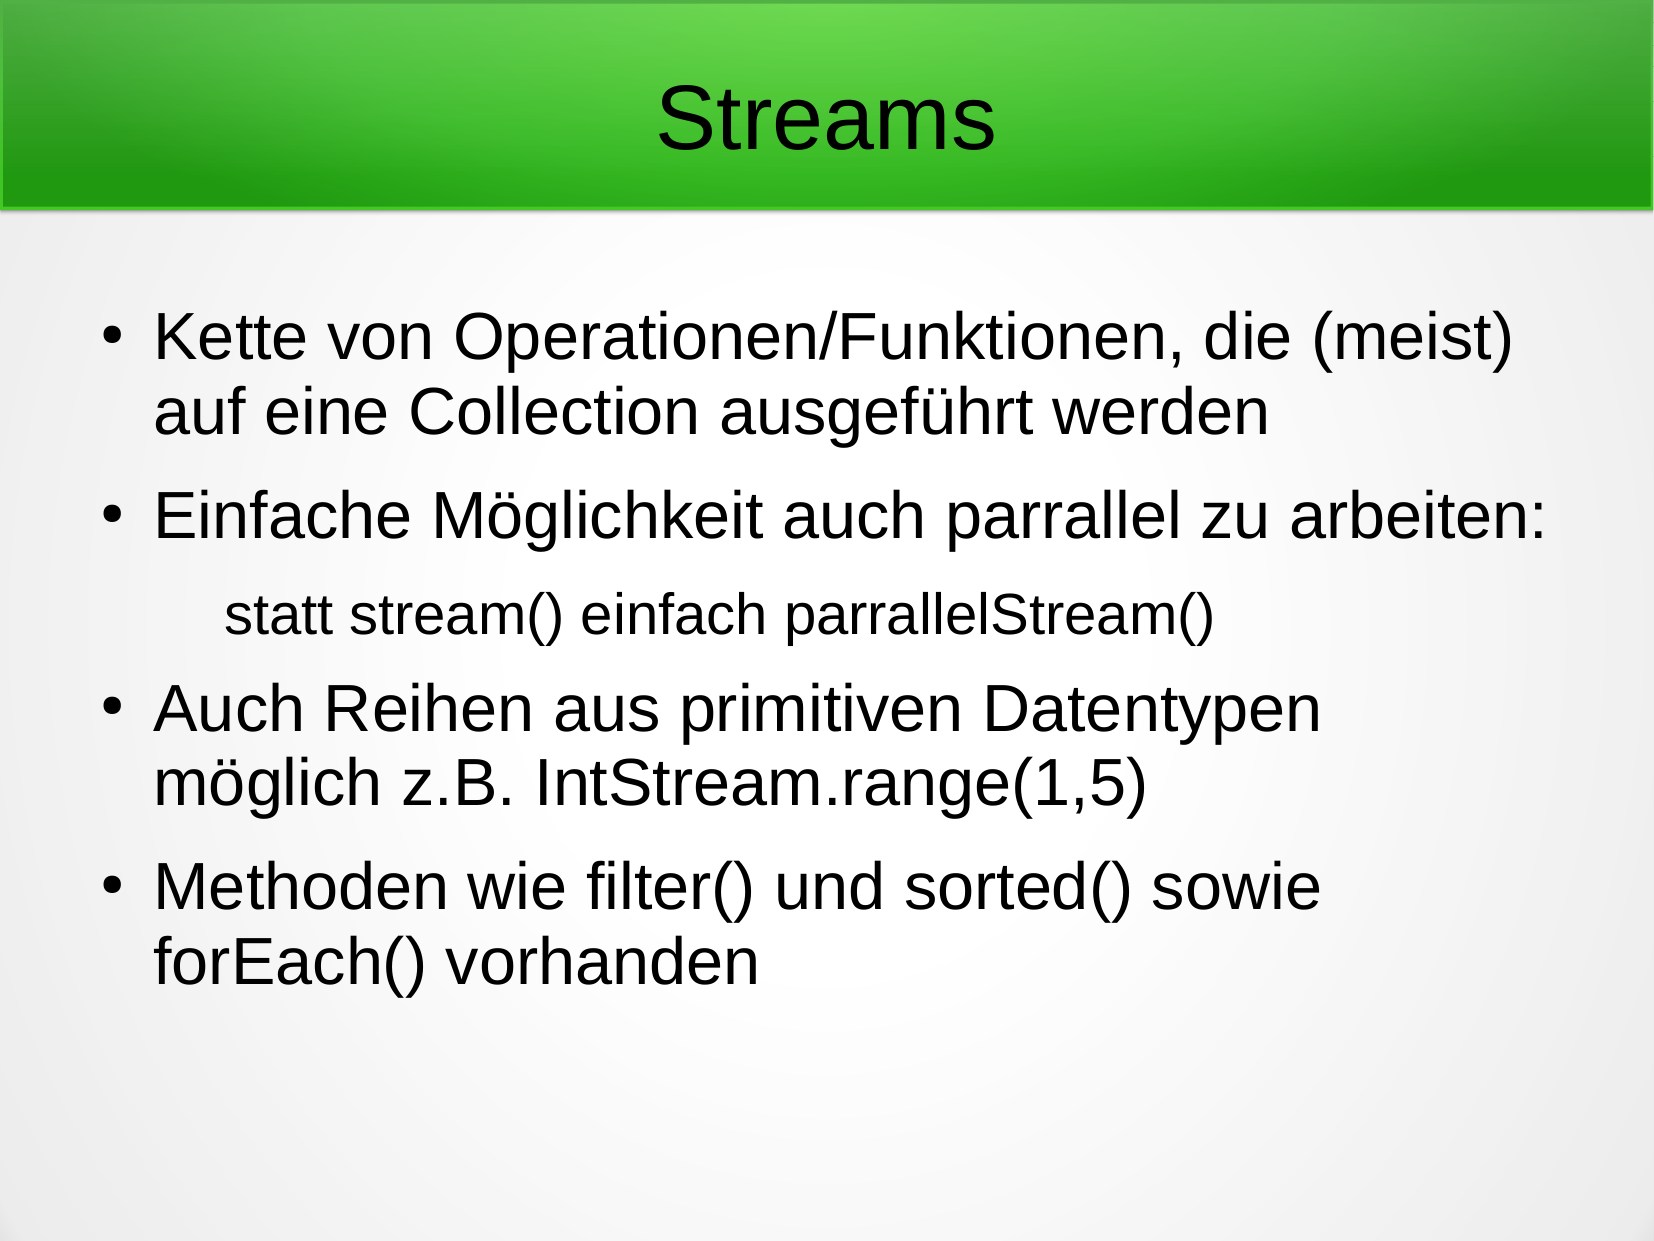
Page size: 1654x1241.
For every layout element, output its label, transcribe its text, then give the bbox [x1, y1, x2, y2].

list Kette von Operationen/Funktionen, die (meist) auf eine Collection ausgeführt werden Einfache Möglichkeit auch parrallel zu arbeiten: statt stream() einfach parrallelStream() Auch Reihen aus primitiven Datentypen möglich z.B. IntStream.range(1,5) Methoden wie filter() und sorted() sowie forEach() vorhanden [82, 299, 1571, 1019]
title Streams [82, 47, 1571, 189]
